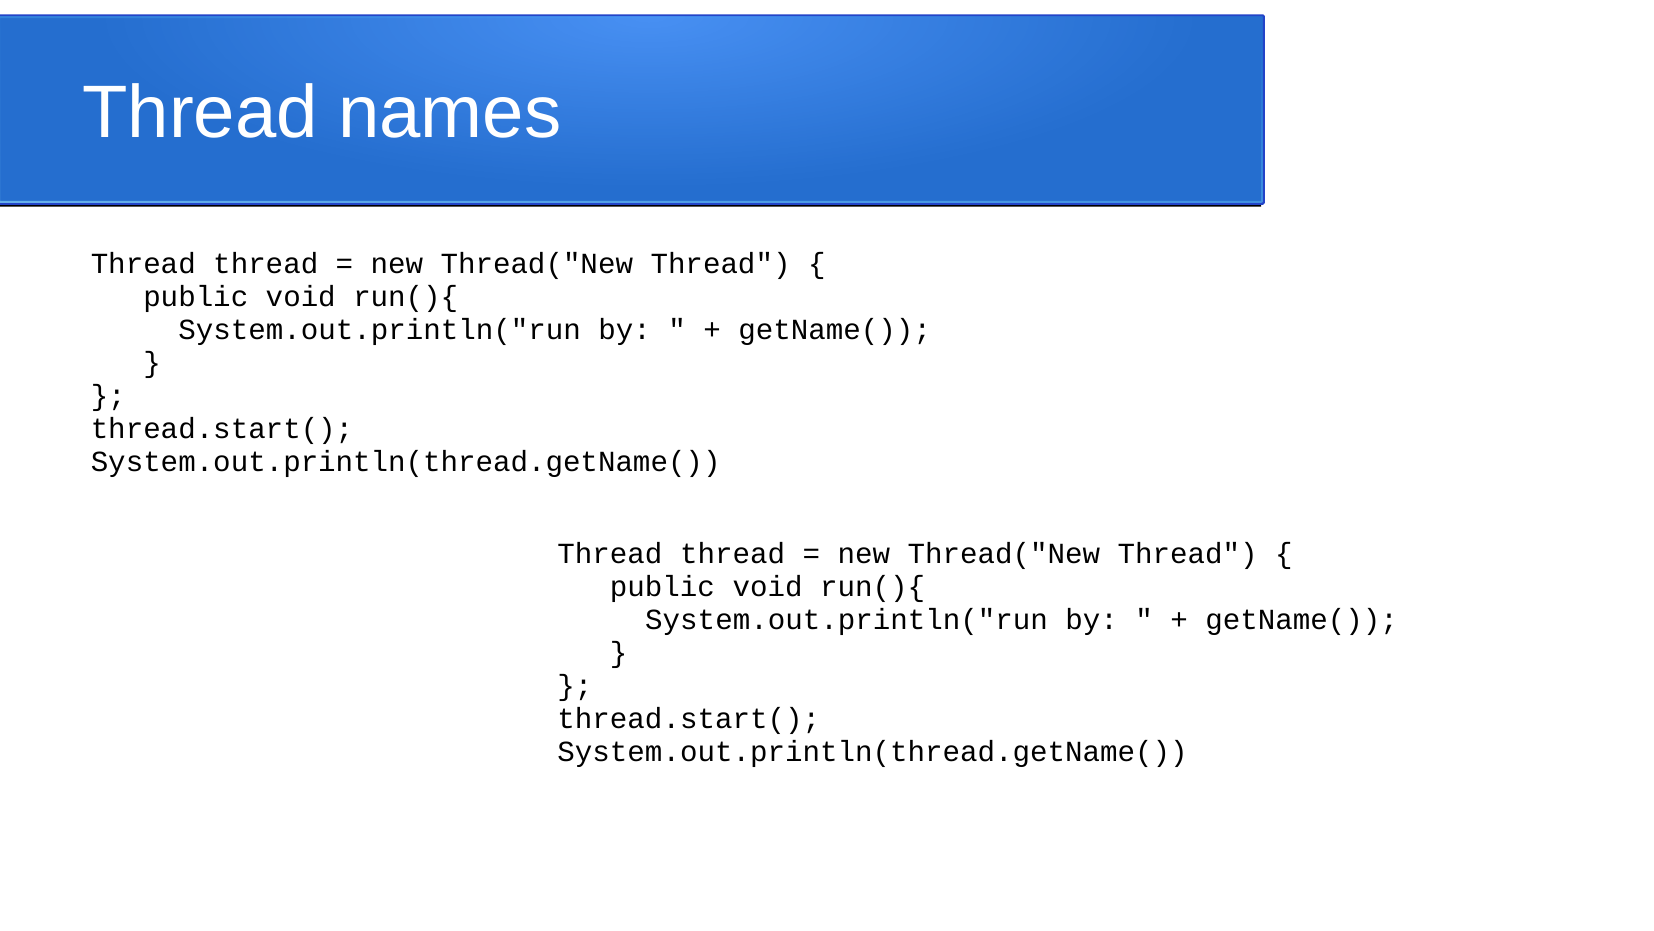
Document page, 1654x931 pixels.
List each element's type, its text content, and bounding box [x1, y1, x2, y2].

title Thread names [82, 35, 1235, 189]
text_box Thread thread = new Thread("New Thread") { public void run(){ System.out.println("run by: " + getName()); } }; thread.start(); System.out.println(thread.getName()) [23, 242, 1217, 588]
text_box Thread thread = new Thread("New Thread") { public void run(){ System.out.println("run by: " + getName()); } }; thread.start(); System.out.println(thread.getName()) [490, 531, 1607, 877]
